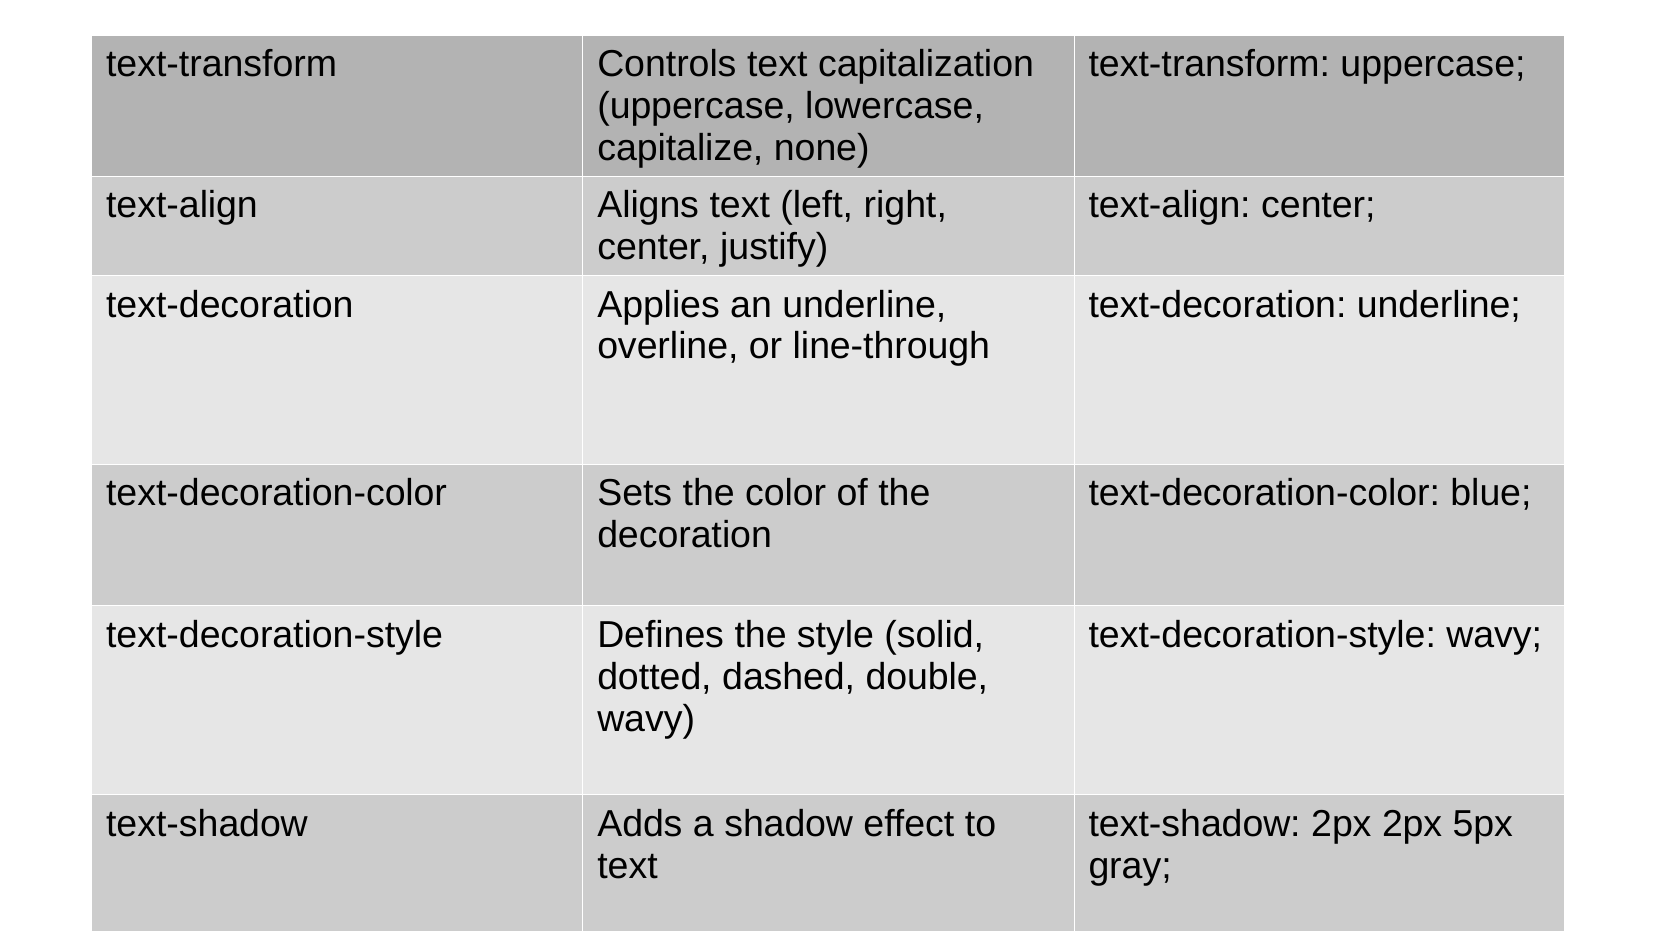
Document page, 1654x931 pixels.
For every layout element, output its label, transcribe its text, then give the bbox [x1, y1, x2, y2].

table_header Controls text capitalization (uppercase, lowercase, capitalize, none) [583, 36, 1074, 176]
table_cell text-decoration-color: blue; [1075, 465, 1564, 605]
table_cell text-decoration-style: wavy; [1075, 606, 1564, 794]
table_cell Aligns text (left, right, center, justify) [583, 177, 1074, 275]
table_cell text-align [92, 177, 582, 275]
table_cell text-shadow [92, 795, 582, 931]
table_cell text-decoration: underline; [1075, 276, 1564, 464]
table_cell text-decoration [92, 276, 582, 464]
table_cell text-decoration-color [92, 465, 582, 605]
table_cell Applies an underline, overline, or line-through [583, 276, 1074, 464]
table_header text-transform: uppercase; [1075, 36, 1564, 176]
table_cell Sets the color of the decoration [583, 465, 1074, 605]
table_cell text-shadow: 2px 2px 5px gray; [1075, 795, 1564, 931]
table_cell text-align: center; [1075, 177, 1564, 275]
table_cell text-decoration-style [92, 606, 582, 794]
table_cell Adds a shadow effect to text [583, 795, 1074, 931]
table_cell Defines the style (solid, dotted, dashed, double, wavy) [583, 606, 1074, 794]
table_header text-transform [92, 36, 582, 176]
